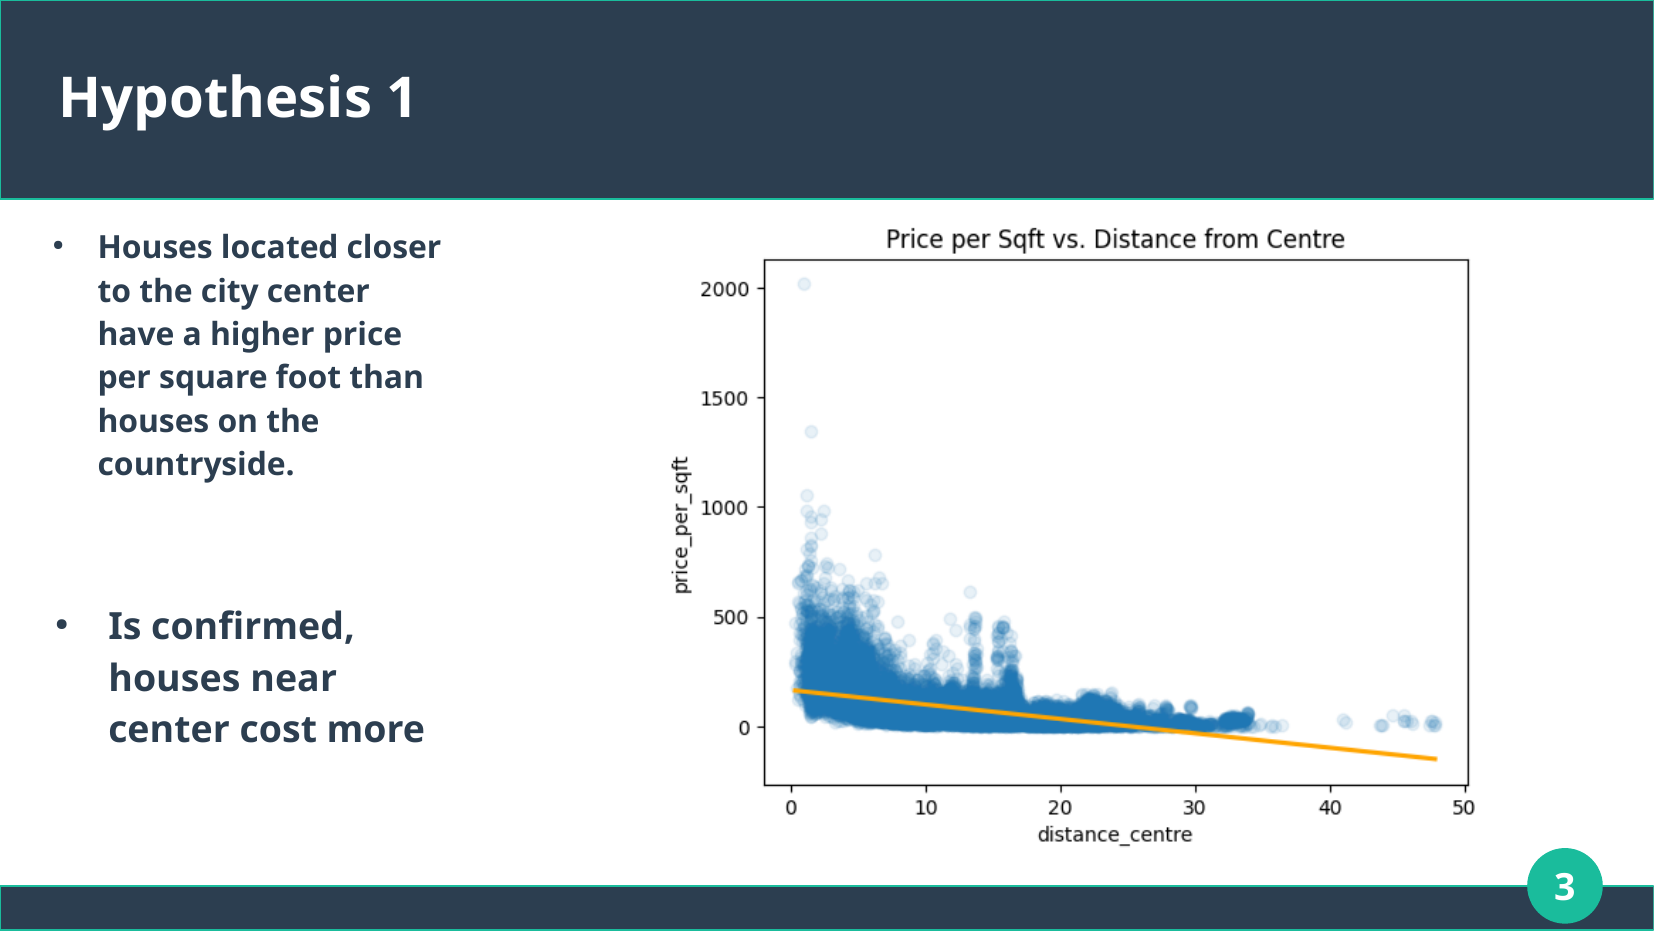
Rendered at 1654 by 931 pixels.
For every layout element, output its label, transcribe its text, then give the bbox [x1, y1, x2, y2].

title Hypothesis 1 [59, 37, 1595, 155]
list Houses located closer to the city center have a higher price per square foot than houses on the countryside. [37, 225, 451, 488]
list Is confirmed, houses near center cost more [37, 600, 451, 863]
picture [652, 224, 1499, 863]
